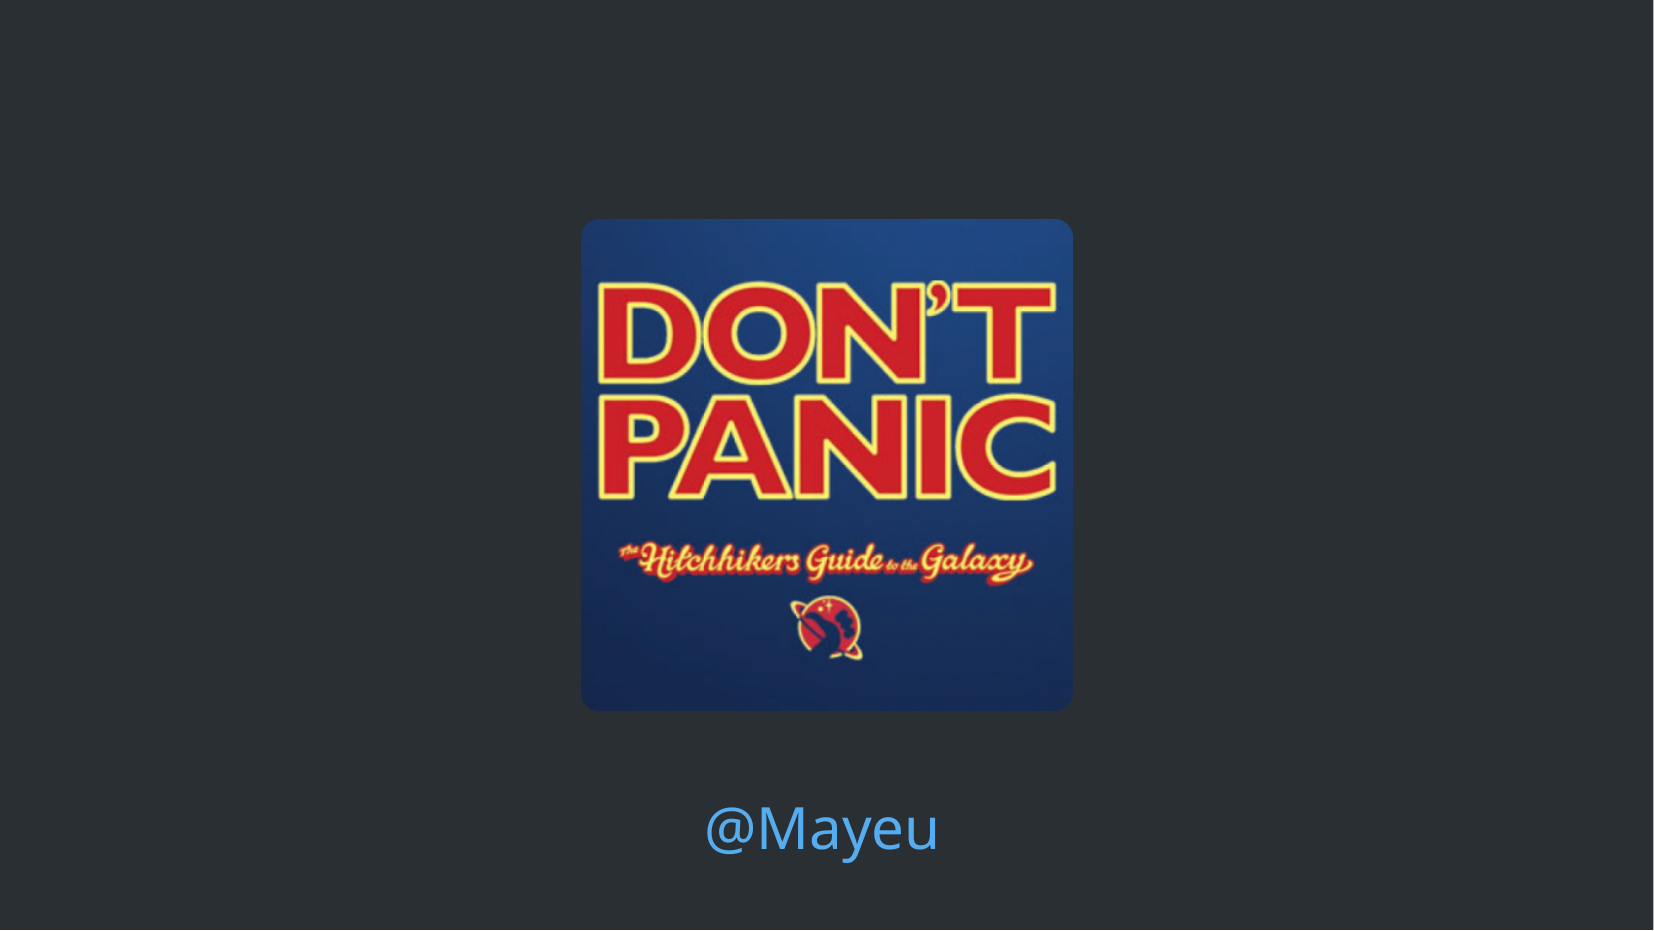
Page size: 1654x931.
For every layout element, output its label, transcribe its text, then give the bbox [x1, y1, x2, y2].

text_box @Mayeu [689, 780, 964, 854]
picture [581, 219, 1073, 711]
